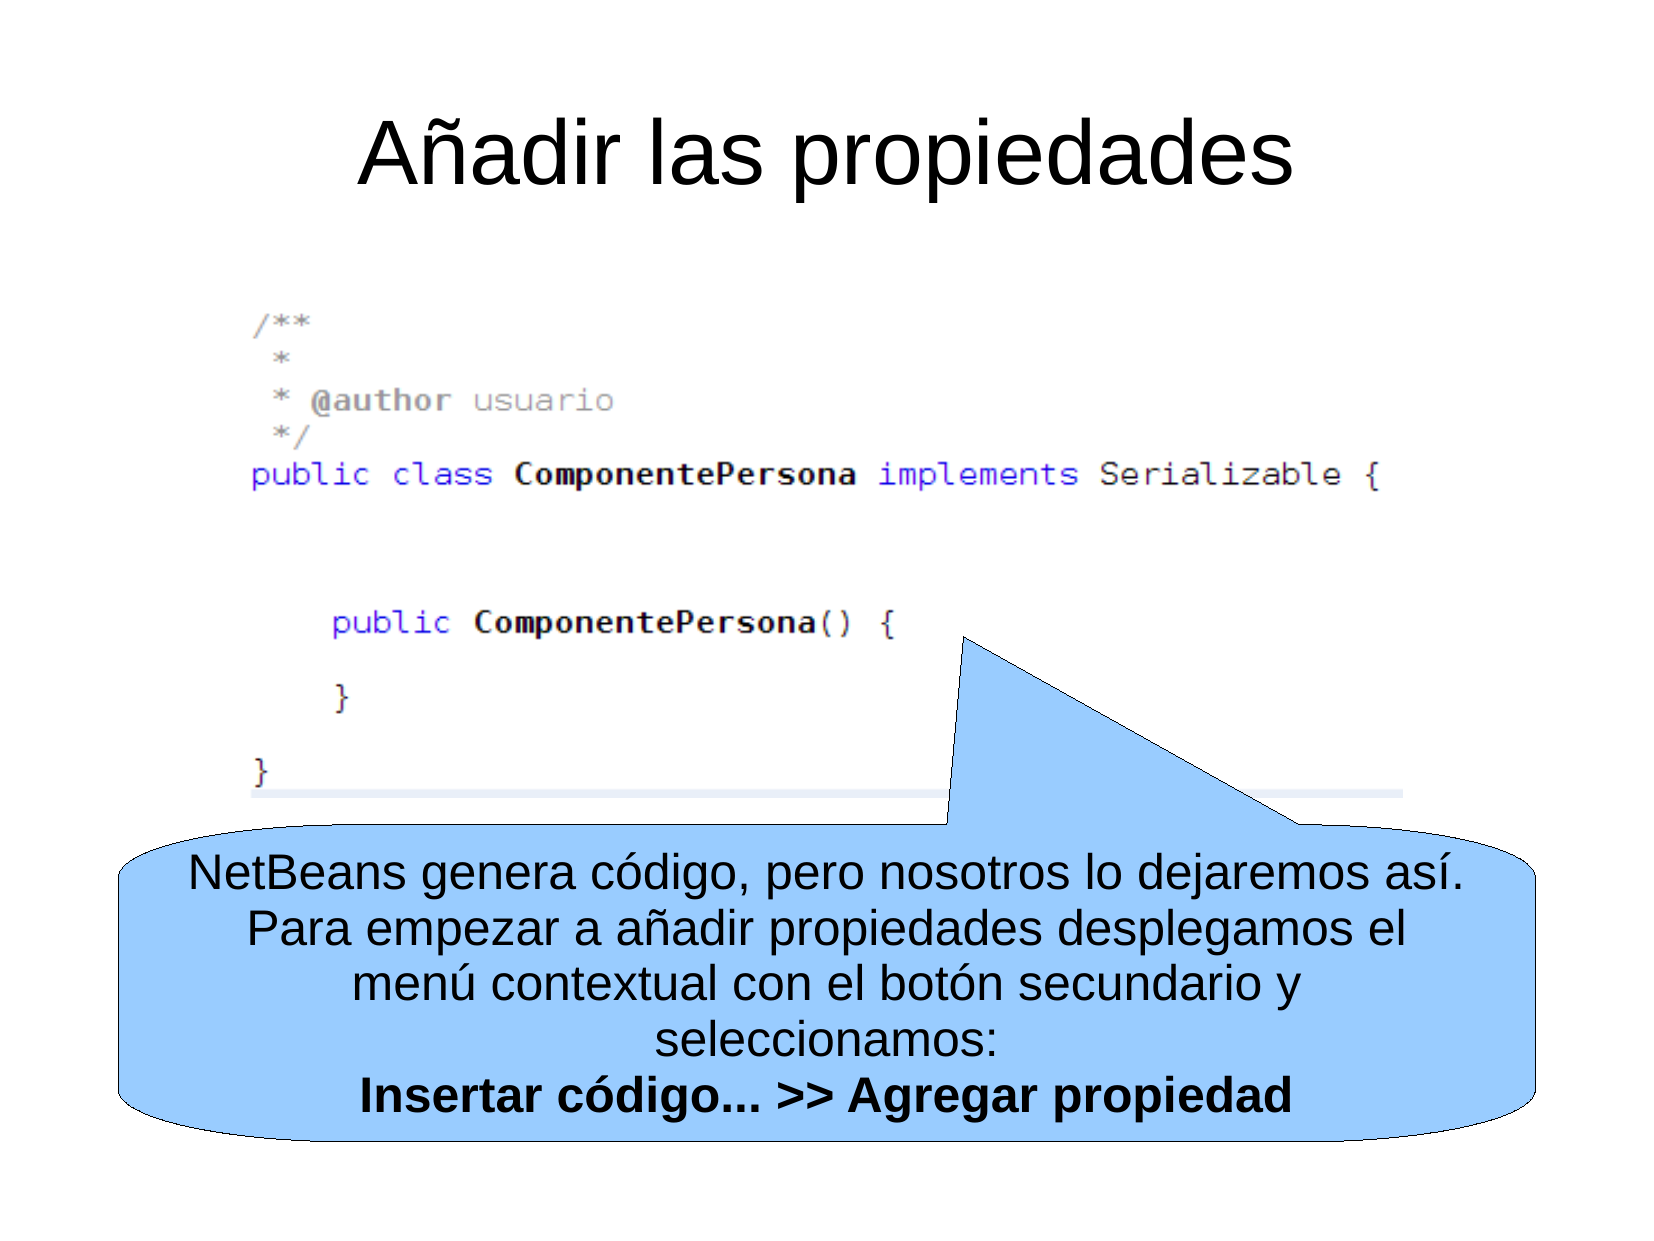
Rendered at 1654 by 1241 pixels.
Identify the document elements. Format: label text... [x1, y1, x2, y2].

picture [236, 302, 1403, 798]
title Añadir las propiedades [82, 56, 1571, 250]
text_box NetBeans genera código, pero nosotros lo dejaremos así. Para empezar a añadir propiedades desplegamos el menú contextual con el botón secundario y seleccionamos: Insertar código... >> Agregar propiedad [118, 636, 1536, 1142]
